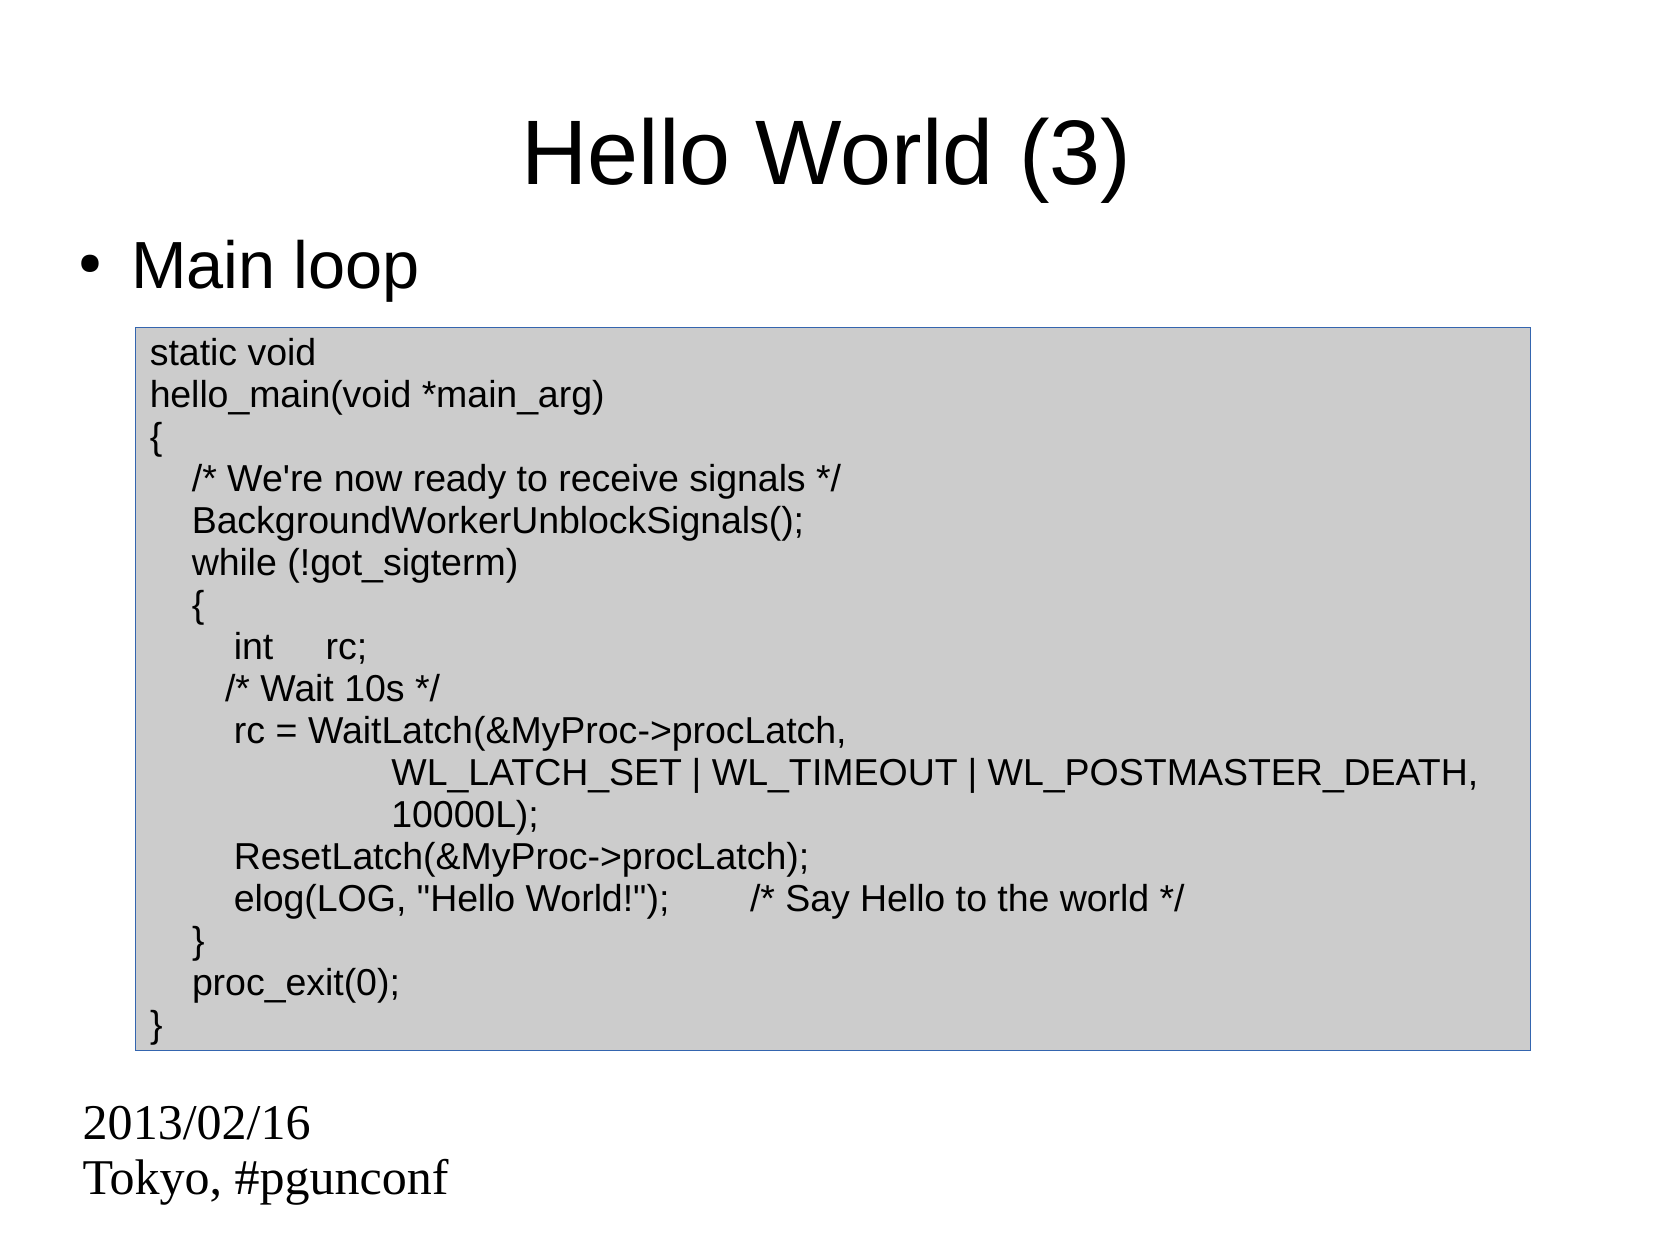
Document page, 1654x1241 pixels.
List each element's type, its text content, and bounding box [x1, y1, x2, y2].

text_box static void hello_main(void *main_arg) { /* We're now ready to receive signals */ BackgroundWorkerUnblockSignals(); while (!got_sigterm) { int rc; /* Wait 10s */ rc = WaitLatch(&MyProc->procLatch, WL_LATCH_SET | WL_TIMEOUT | WL_POSTMASTER_DEATH, 10000L); ResetLatch(&MyProc->procLatch); elog(LOG, "Hello World!"); /* Say Hello to the world */ } proc_exit(0); } [135, 327, 1531, 1051]
title Hello World (3) [82, 49, 1571, 257]
list Main loop [60, 228, 1516, 319]
